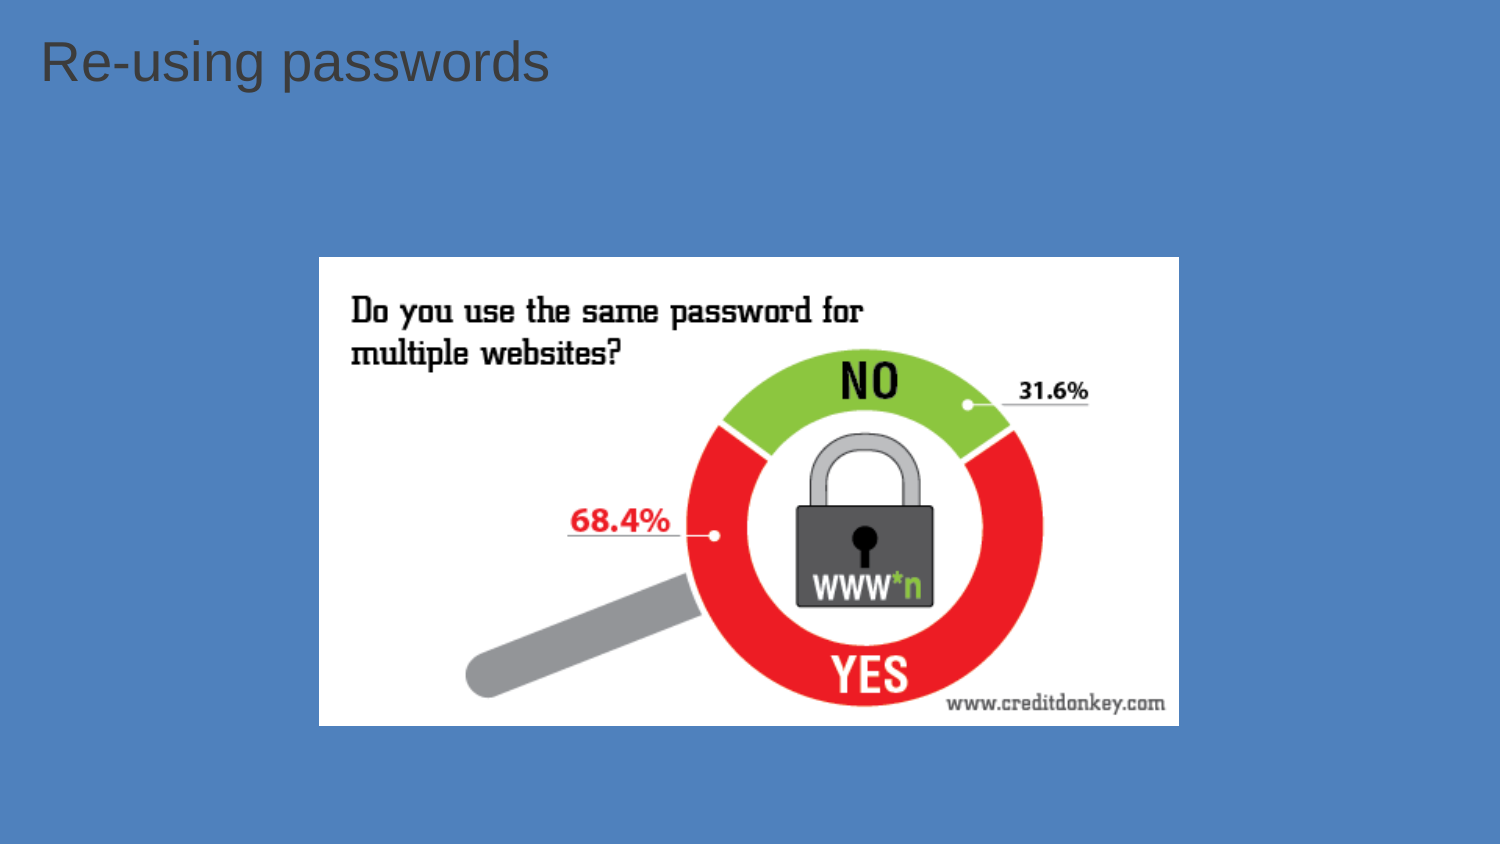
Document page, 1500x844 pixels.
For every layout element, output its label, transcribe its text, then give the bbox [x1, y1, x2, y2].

picture [319, 257, 1179, 726]
title Re-using passwords [33, 21, 1500, 97]
